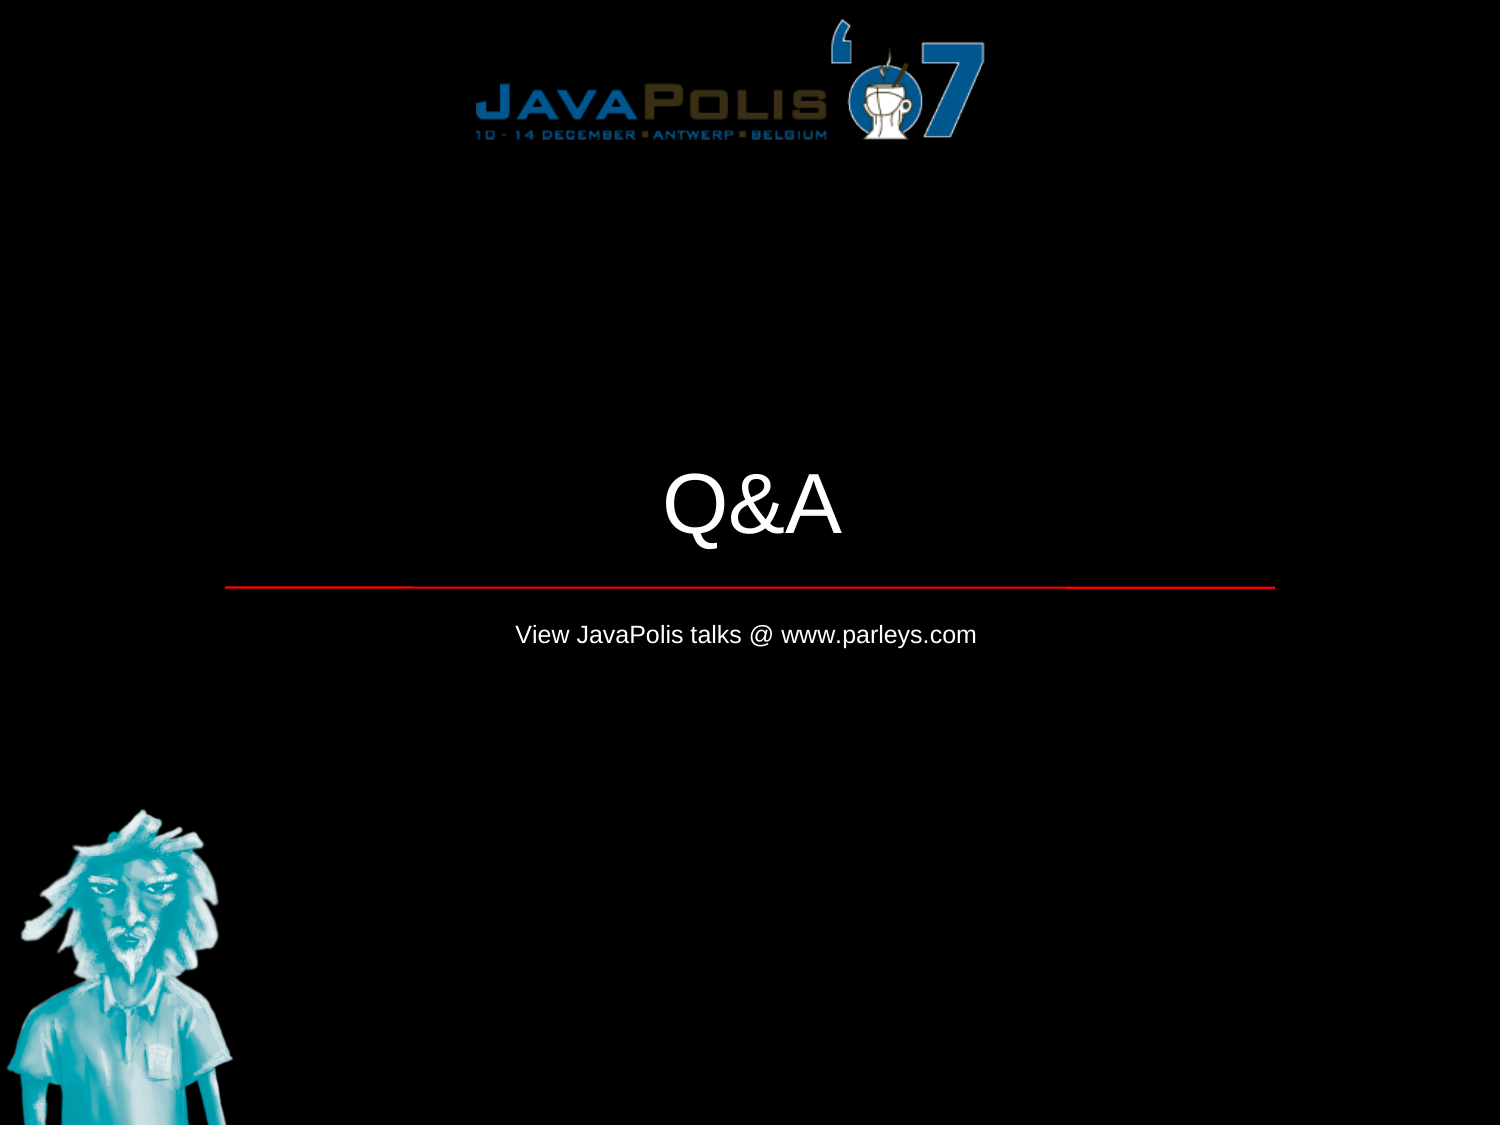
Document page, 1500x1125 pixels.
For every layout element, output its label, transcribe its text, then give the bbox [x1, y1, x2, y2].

title Q&A [200, 0, 1313, 558]
list View JavaPolis talks @ www.parleys.com [225, 612, 1276, 1125]
picture [0, 723, 225, 1125]
